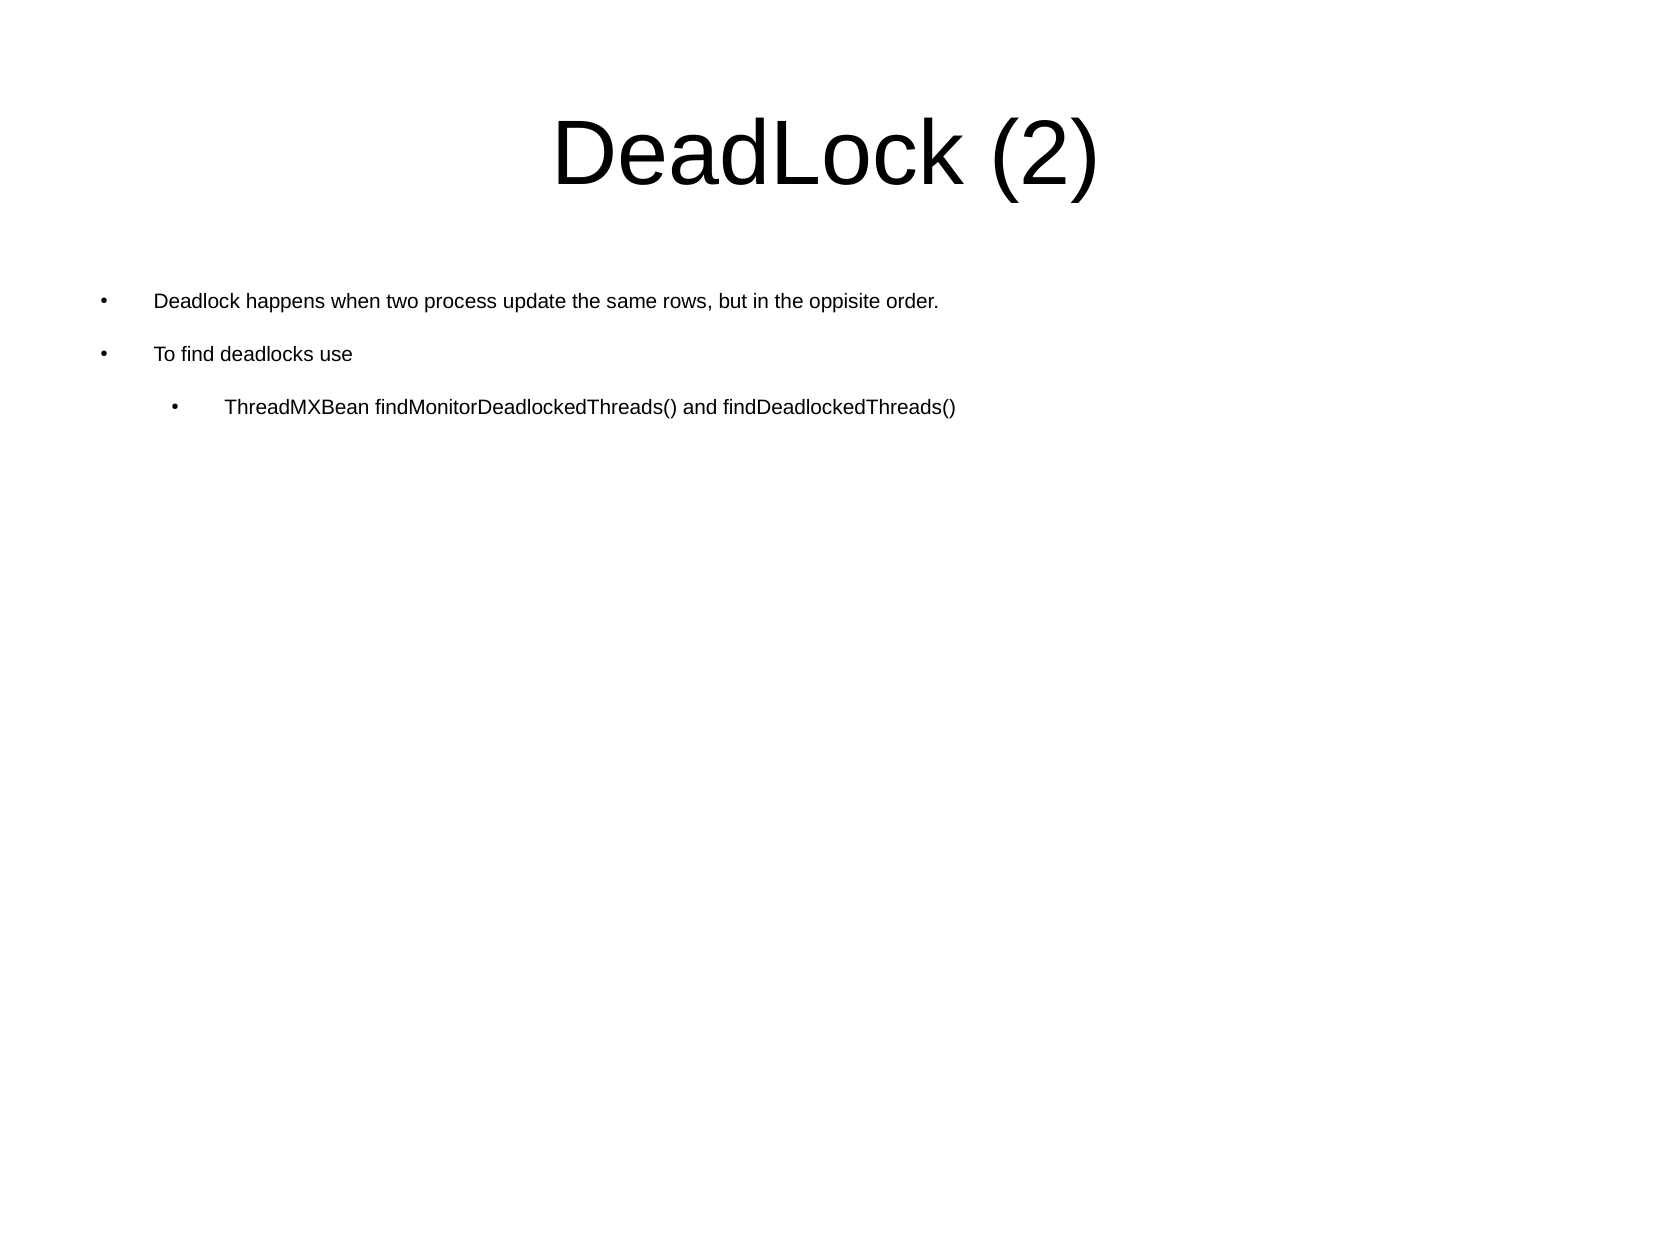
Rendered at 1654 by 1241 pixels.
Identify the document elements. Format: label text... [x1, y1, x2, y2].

title DeadLock (2) [82, 49, 1571, 257]
list Deadlock happens when two process update the same rows, but in the oppisite order. To find deadlocks use ThreadMXBean findMonitorDeadlockedThreads() and findDeadlockedThreads() [82, 290, 1571, 1010]
